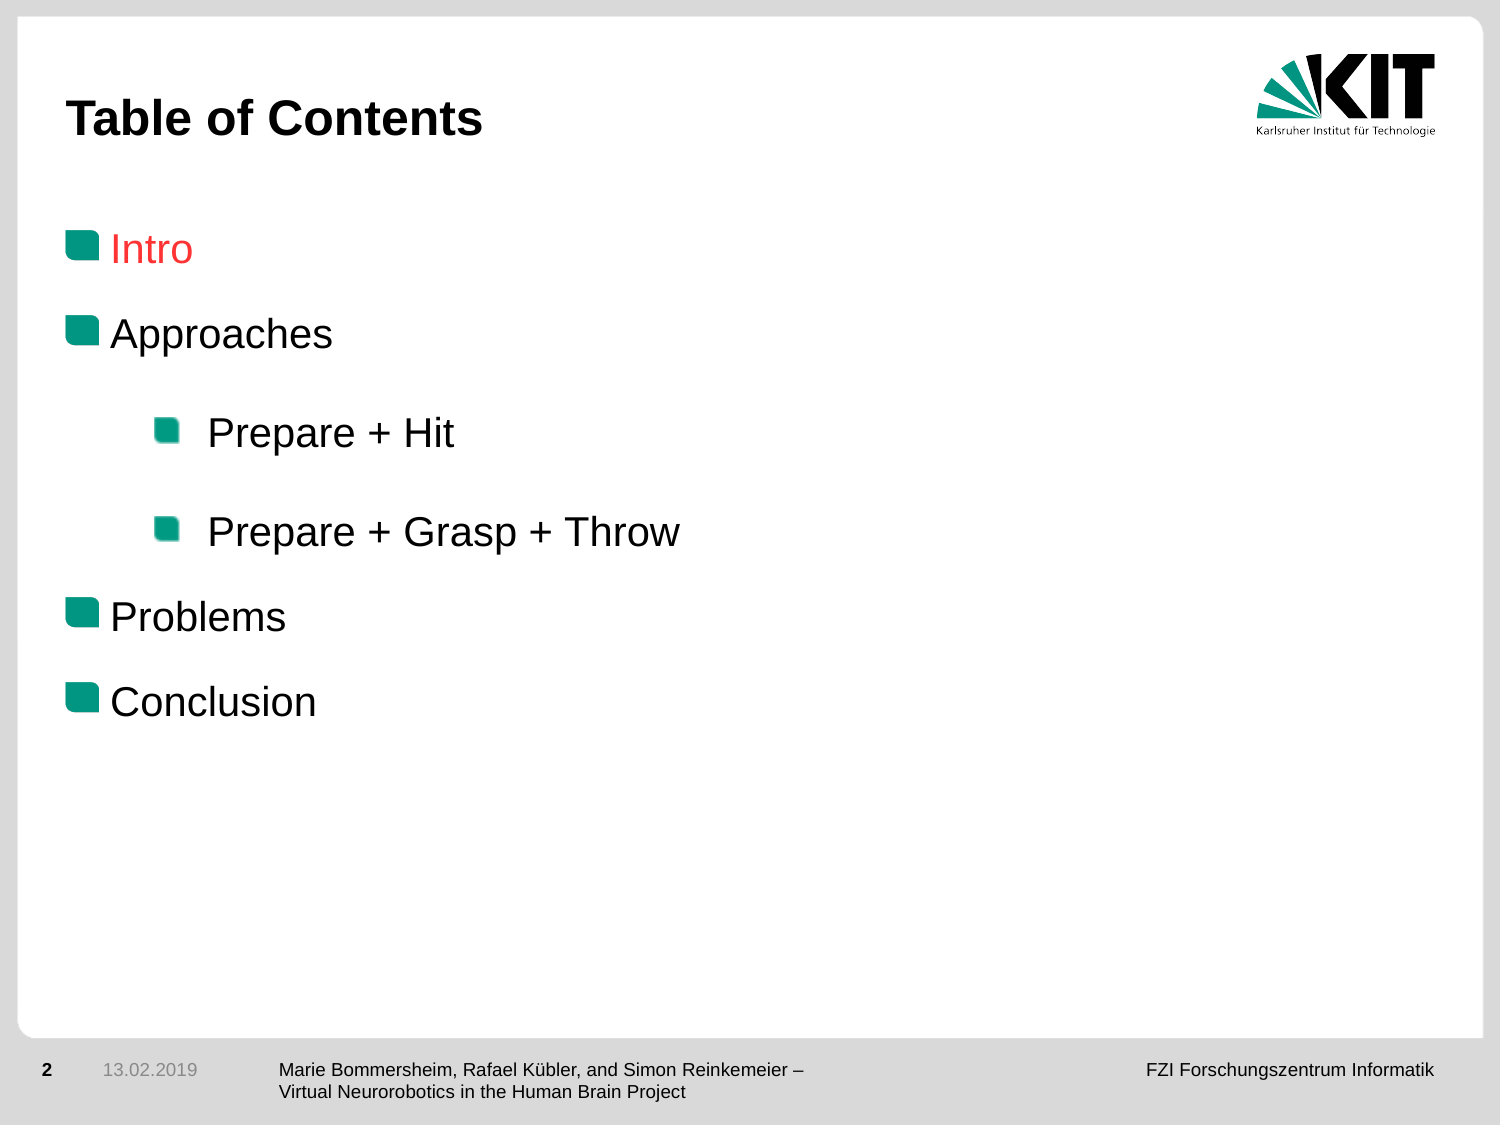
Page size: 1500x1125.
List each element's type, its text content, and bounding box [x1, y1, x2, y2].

list Intro Approaches Prepare + Hit Prepare + Grasp + Throw Problems Conclusion [65, 197, 1435, 1002]
picture [0, 0, 1500, 1125]
title Table of Contents [65, 64, 1192, 147]
slide_number 13.02.2019 [102, 1057, 272, 1118]
slide_number <Foliennummer> [41, 1057, 96, 1106]
